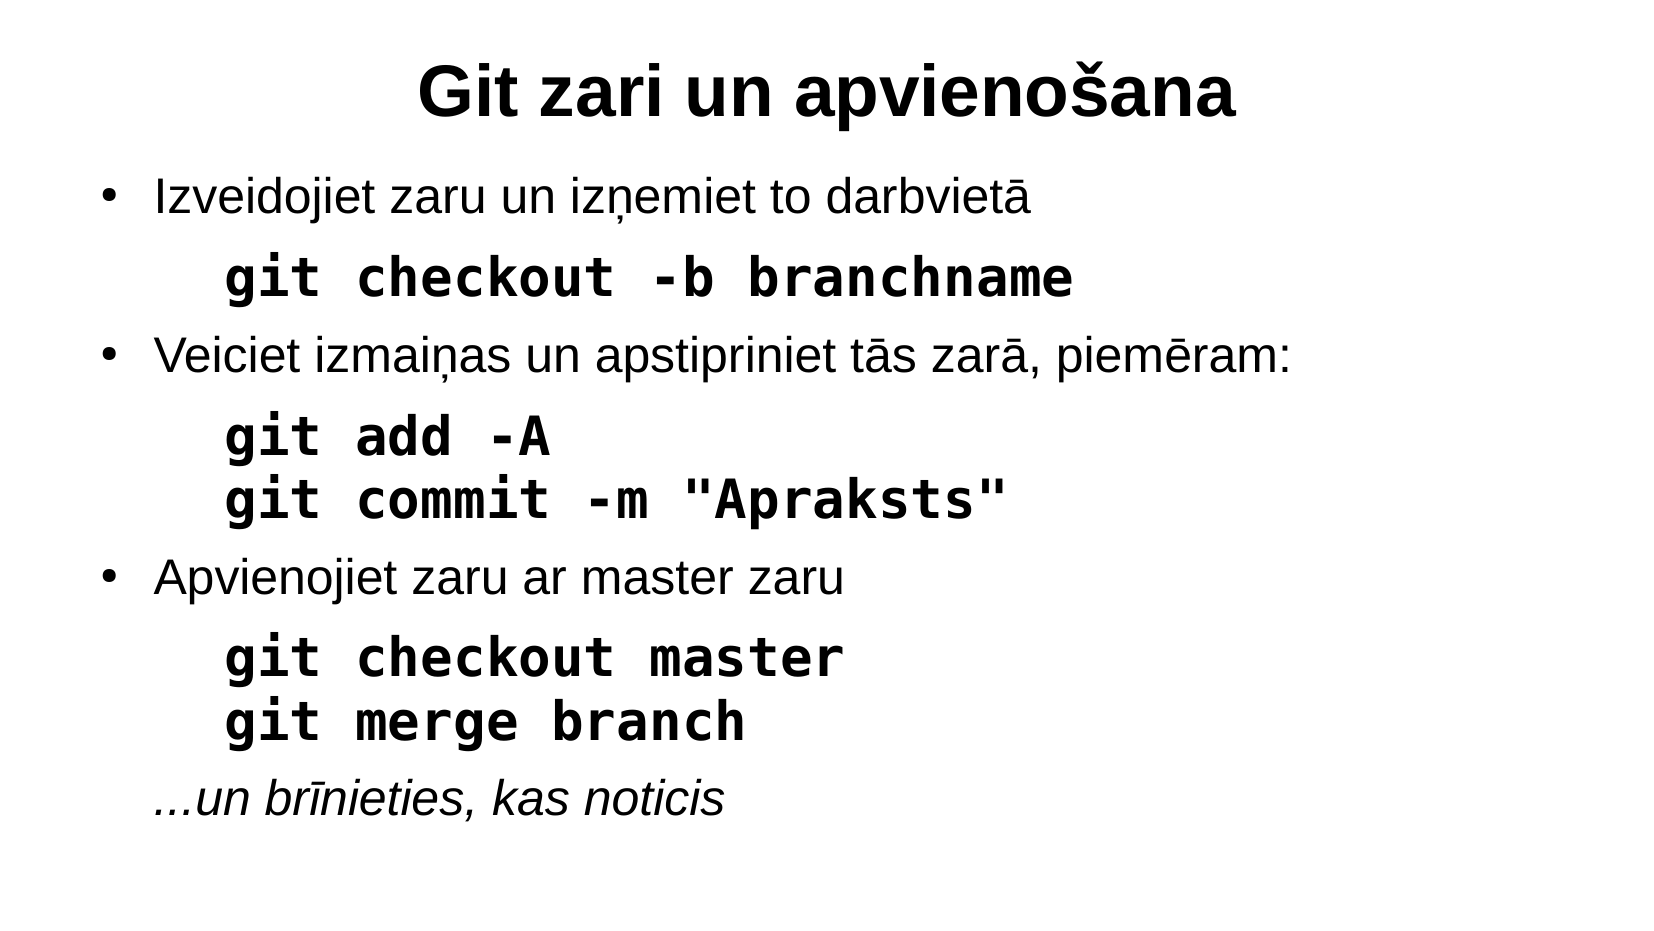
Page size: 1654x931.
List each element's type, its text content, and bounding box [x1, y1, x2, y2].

list Izveidojiet zaru un izņemiet to darbvietā git checkout -b branchname Veiciet izmaiņas un apstipriniet tās zarā, piemēram: git add -A git commit -m "Apraksts" Apvienojiet zaru ar master zaru git checkout master git merge branch ...un brīnieties, kas noticis [82, 168, 1607, 889]
title Git zari un apvienošana [82, 50, 1571, 133]
